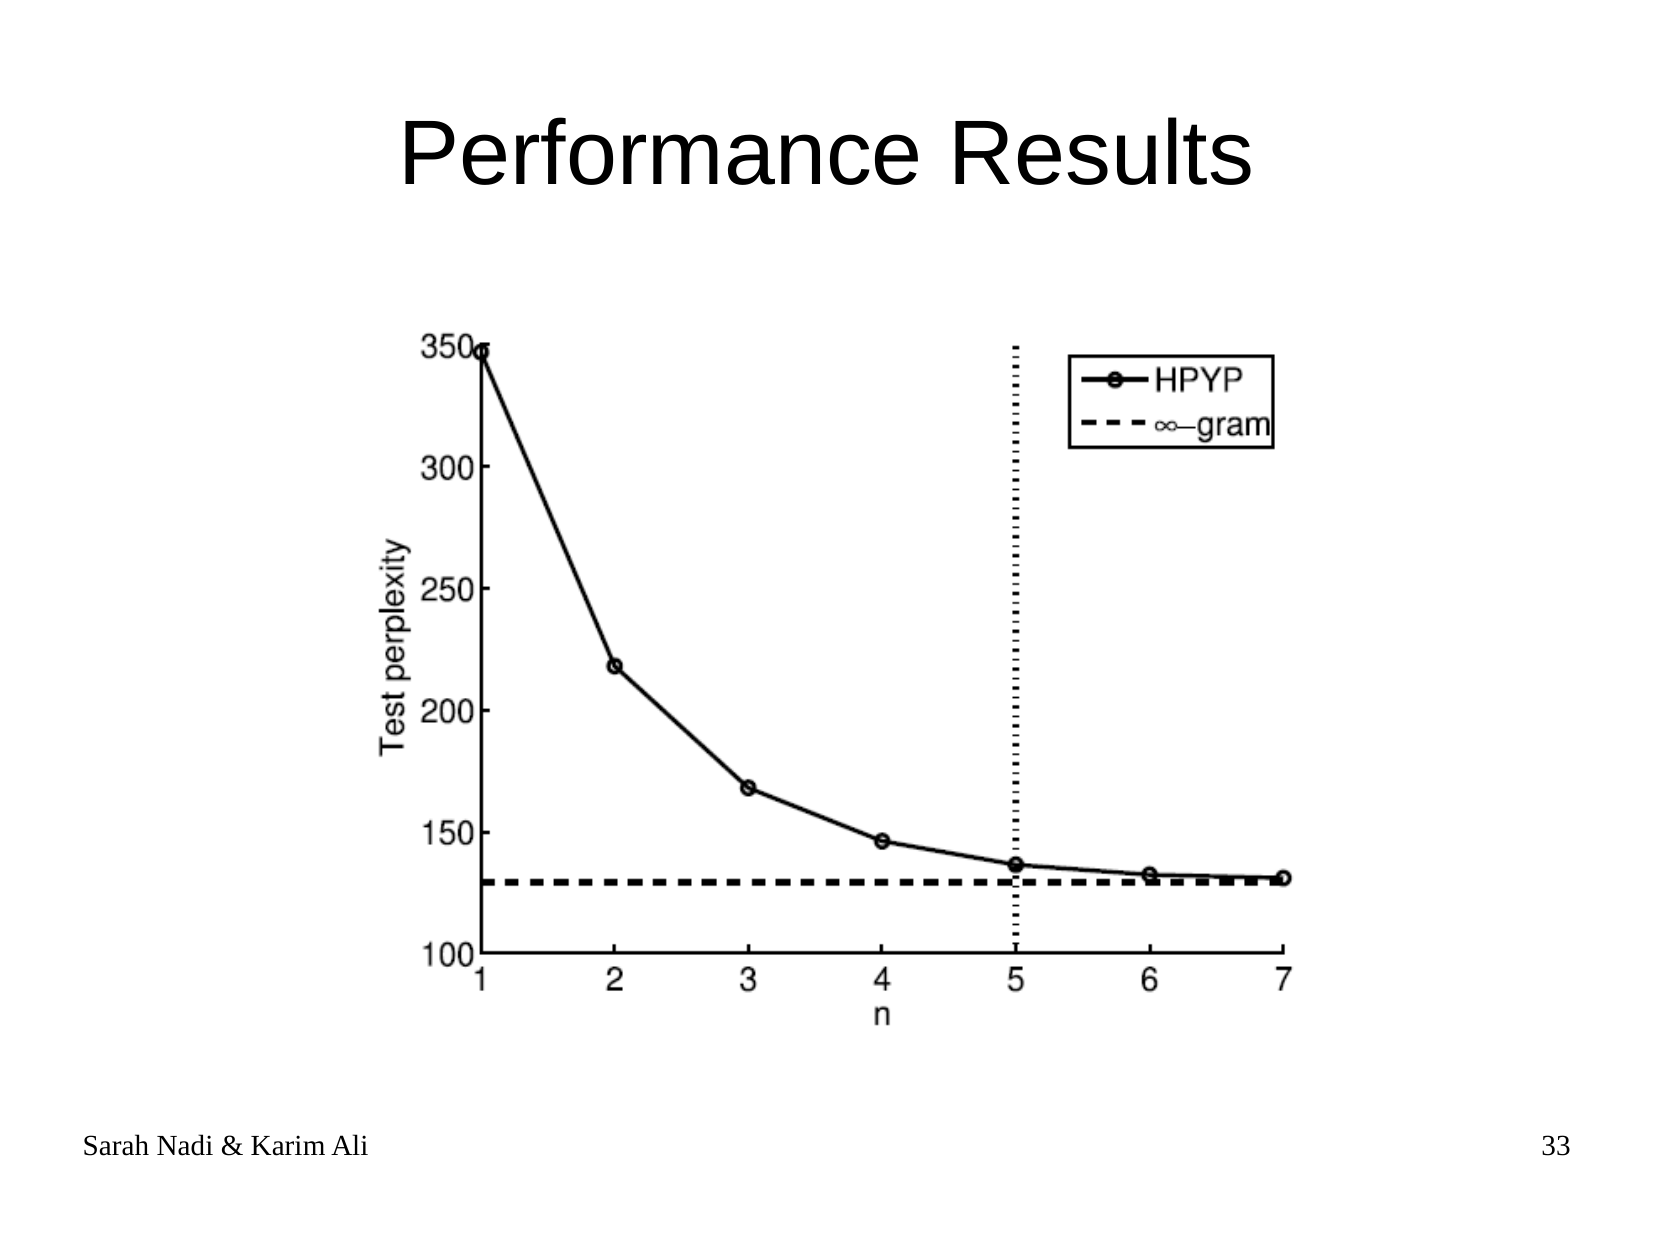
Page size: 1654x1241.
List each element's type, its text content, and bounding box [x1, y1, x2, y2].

picture [354, 305, 1359, 1034]
title Performance Results [82, 56, 1571, 250]
